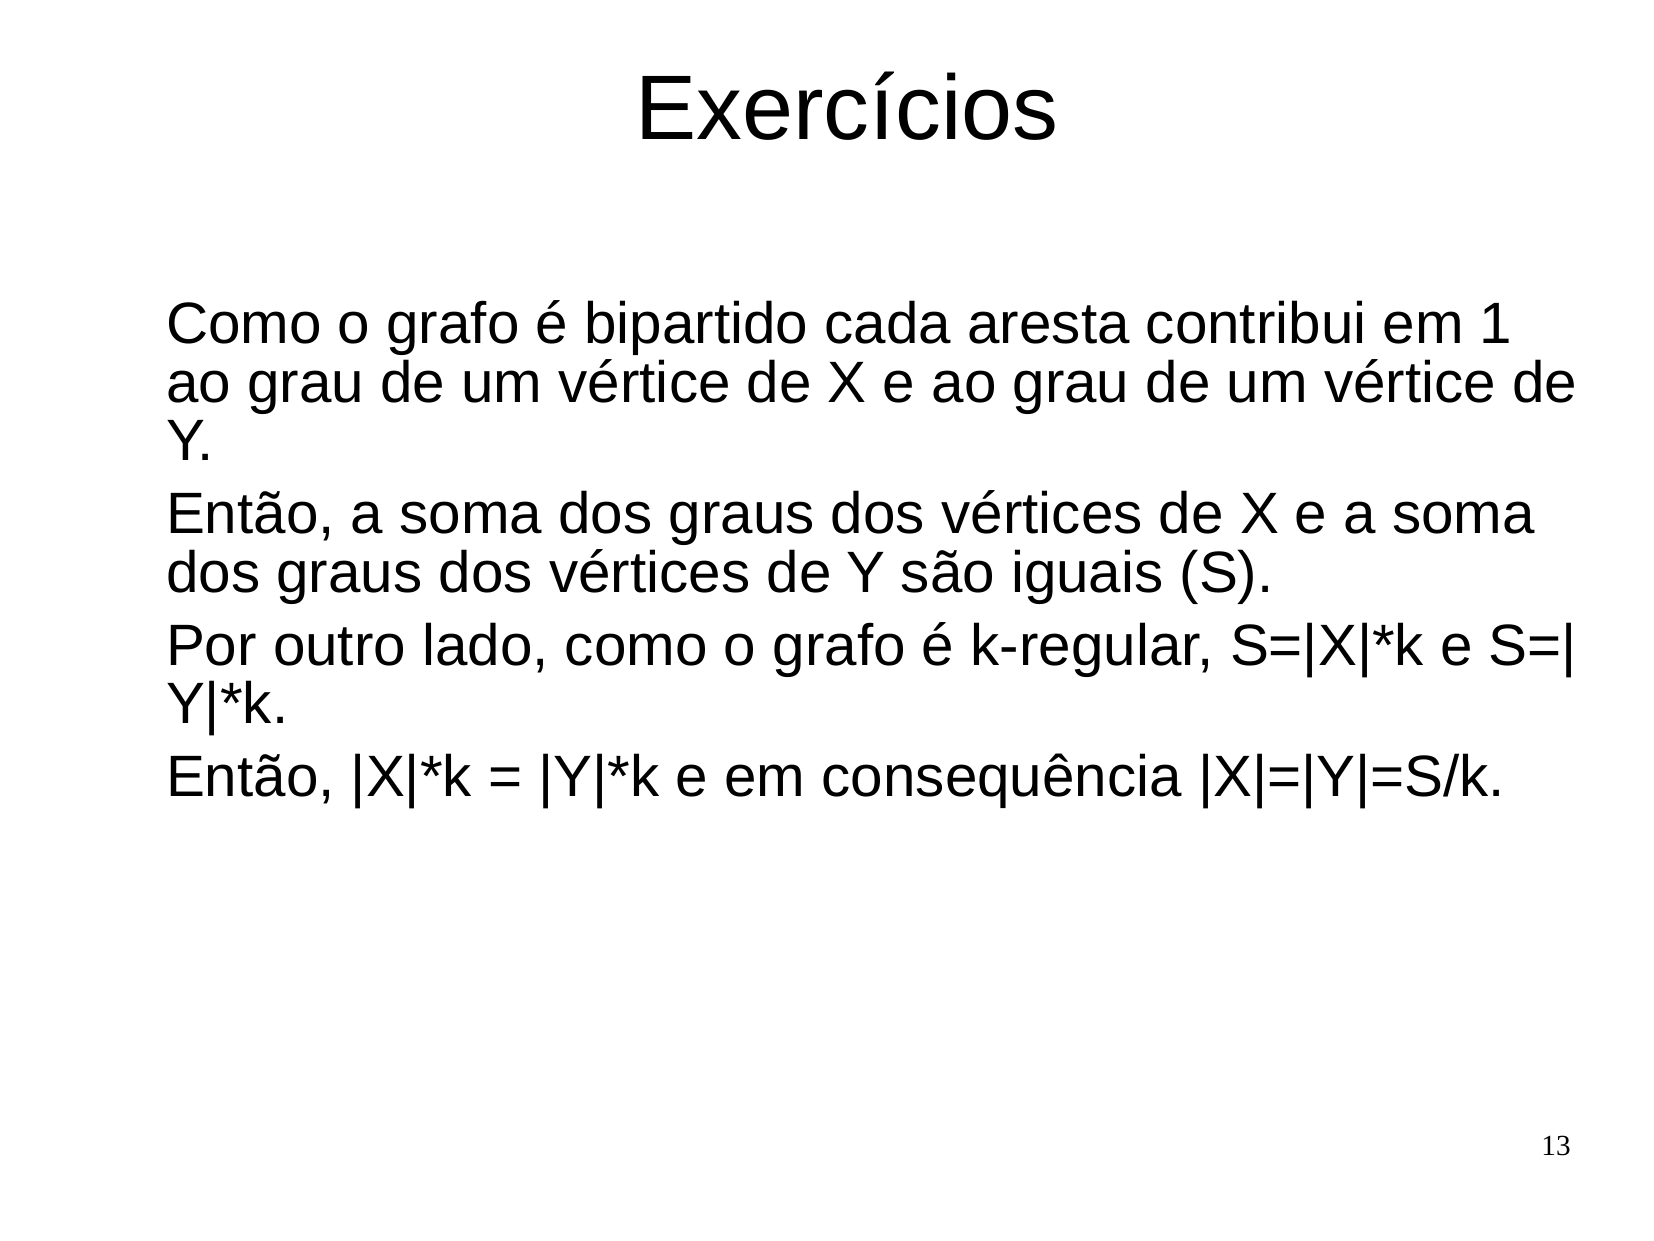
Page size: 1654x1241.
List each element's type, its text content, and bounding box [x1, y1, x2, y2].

title Exercícios [261, 42, 1433, 173]
list Como o grafo é bipartido cada aresta contribui em 1 ao grau de um vértice de X e ao grau de um vértice de Y. Então, a soma dos graus dos vértices de X e a soma dos graus dos vértices de Y são iguais (S). Por outro lado, como o grafo é k-regular, S=|X|*k e S=|Y|*k. Então, |X|*k = |Y|*k e em consequência |X|=|Y|=S/k. [151, 289, 1599, 1020]
